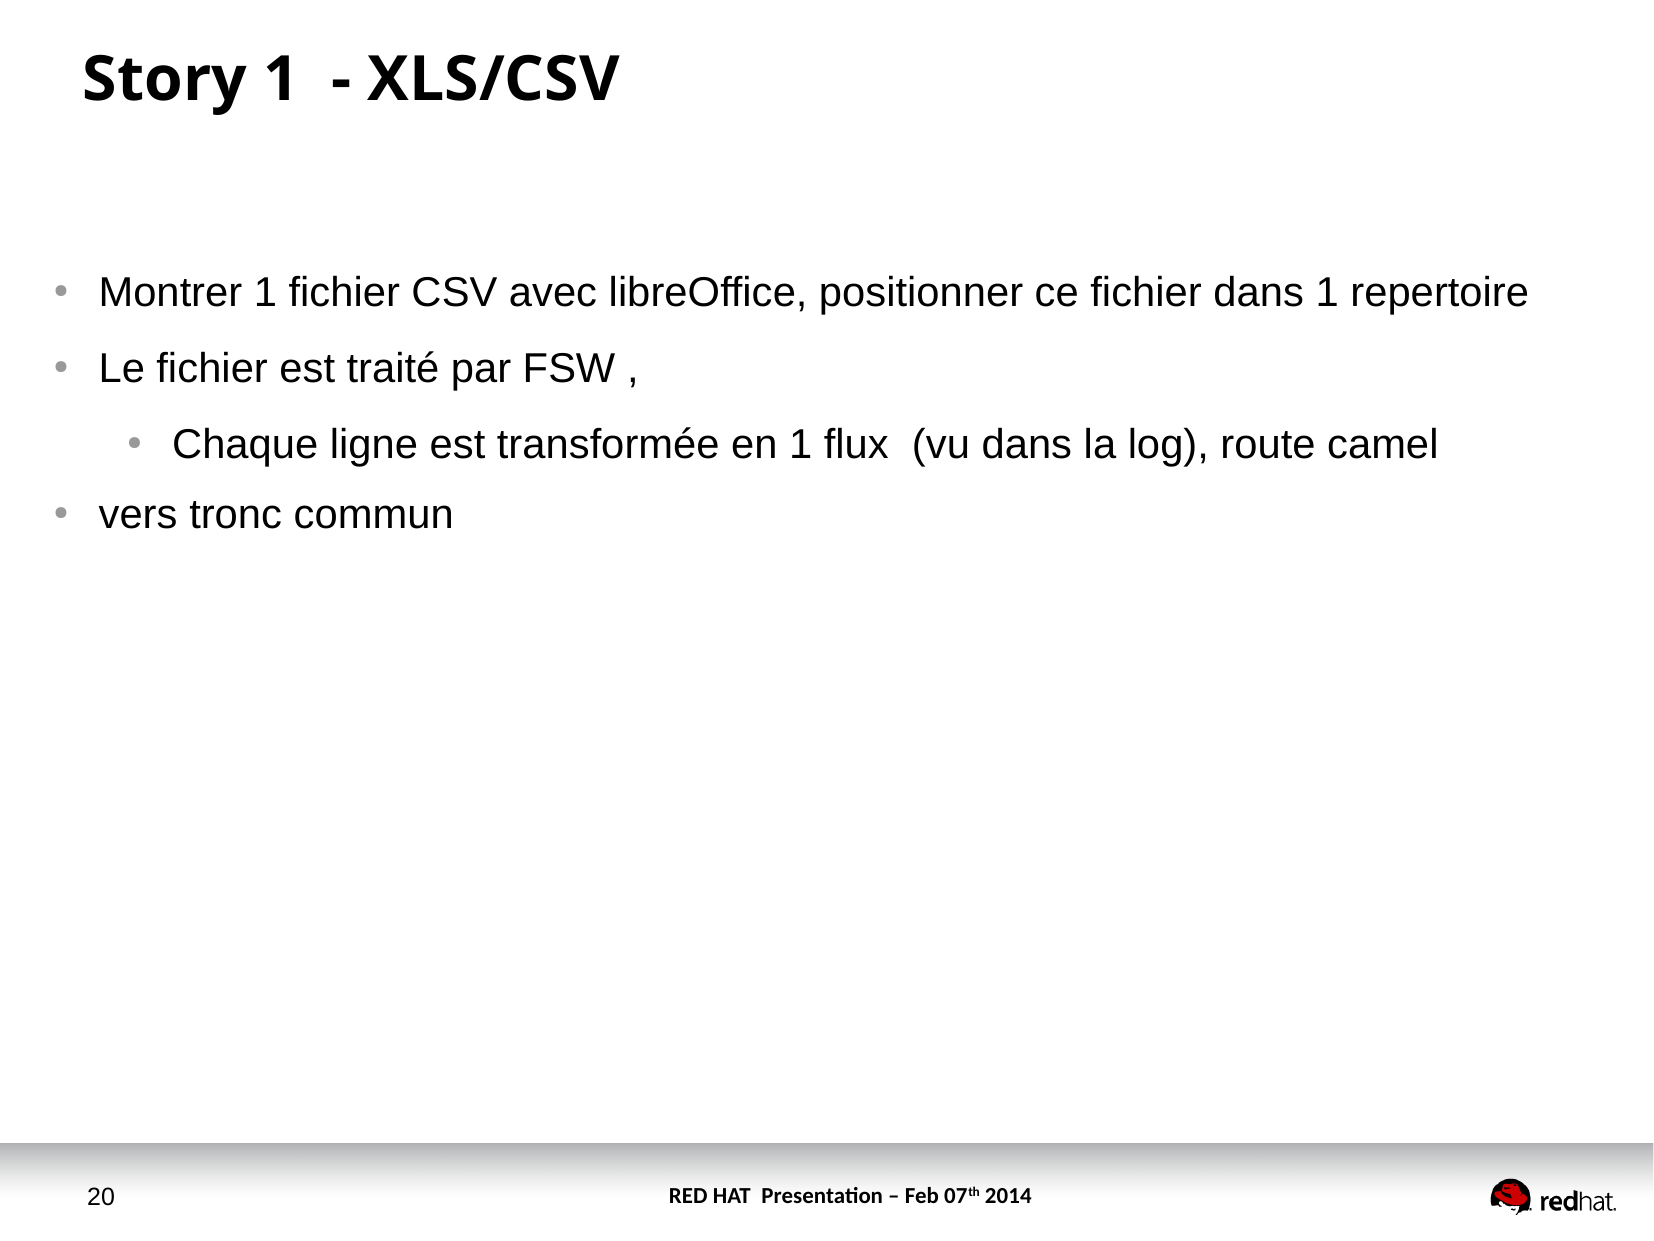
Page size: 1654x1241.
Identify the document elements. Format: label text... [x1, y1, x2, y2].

title Story 1 - XLS/CSV [82, 0, 1571, 180]
picture [0, 1143, 1654, 1241]
list Montrer 1 fichier CSV avec libreOffice, positionner ce fichier dans 1 repertoire Le fichier est traité par FSW , Chaque ligne est transformée en 1 flux (vu dans la log), route camel vers tronc commun [38, 193, 1654, 898]
